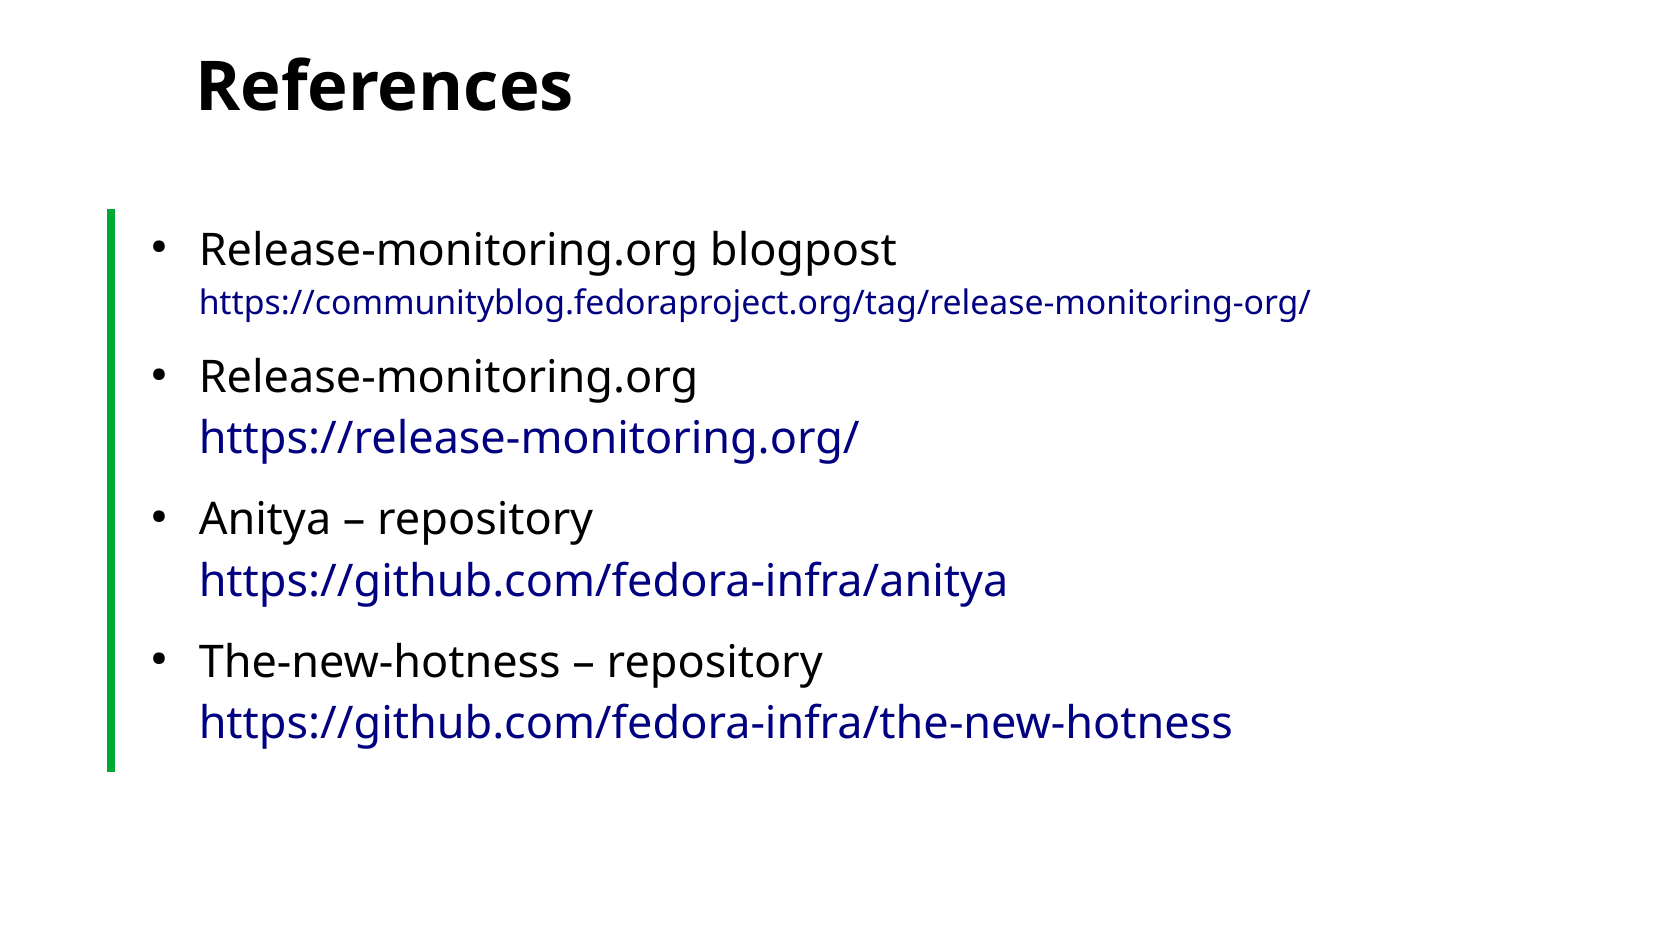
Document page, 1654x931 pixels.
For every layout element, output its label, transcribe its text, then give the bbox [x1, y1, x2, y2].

list Release-monitoring.org blogposthttps://communityblog.fedoraproject.org/tag/release-monitoring-org/ Release-monitoring.org https://release-monitoring.org/ Anitya – repository https://github.com/fedora-infra/anitya The-new-hotness – repository https://github.com/fedora-infra/the-new-hotness [135, 217, 1621, 758]
title References [195, 6, 1621, 162]
